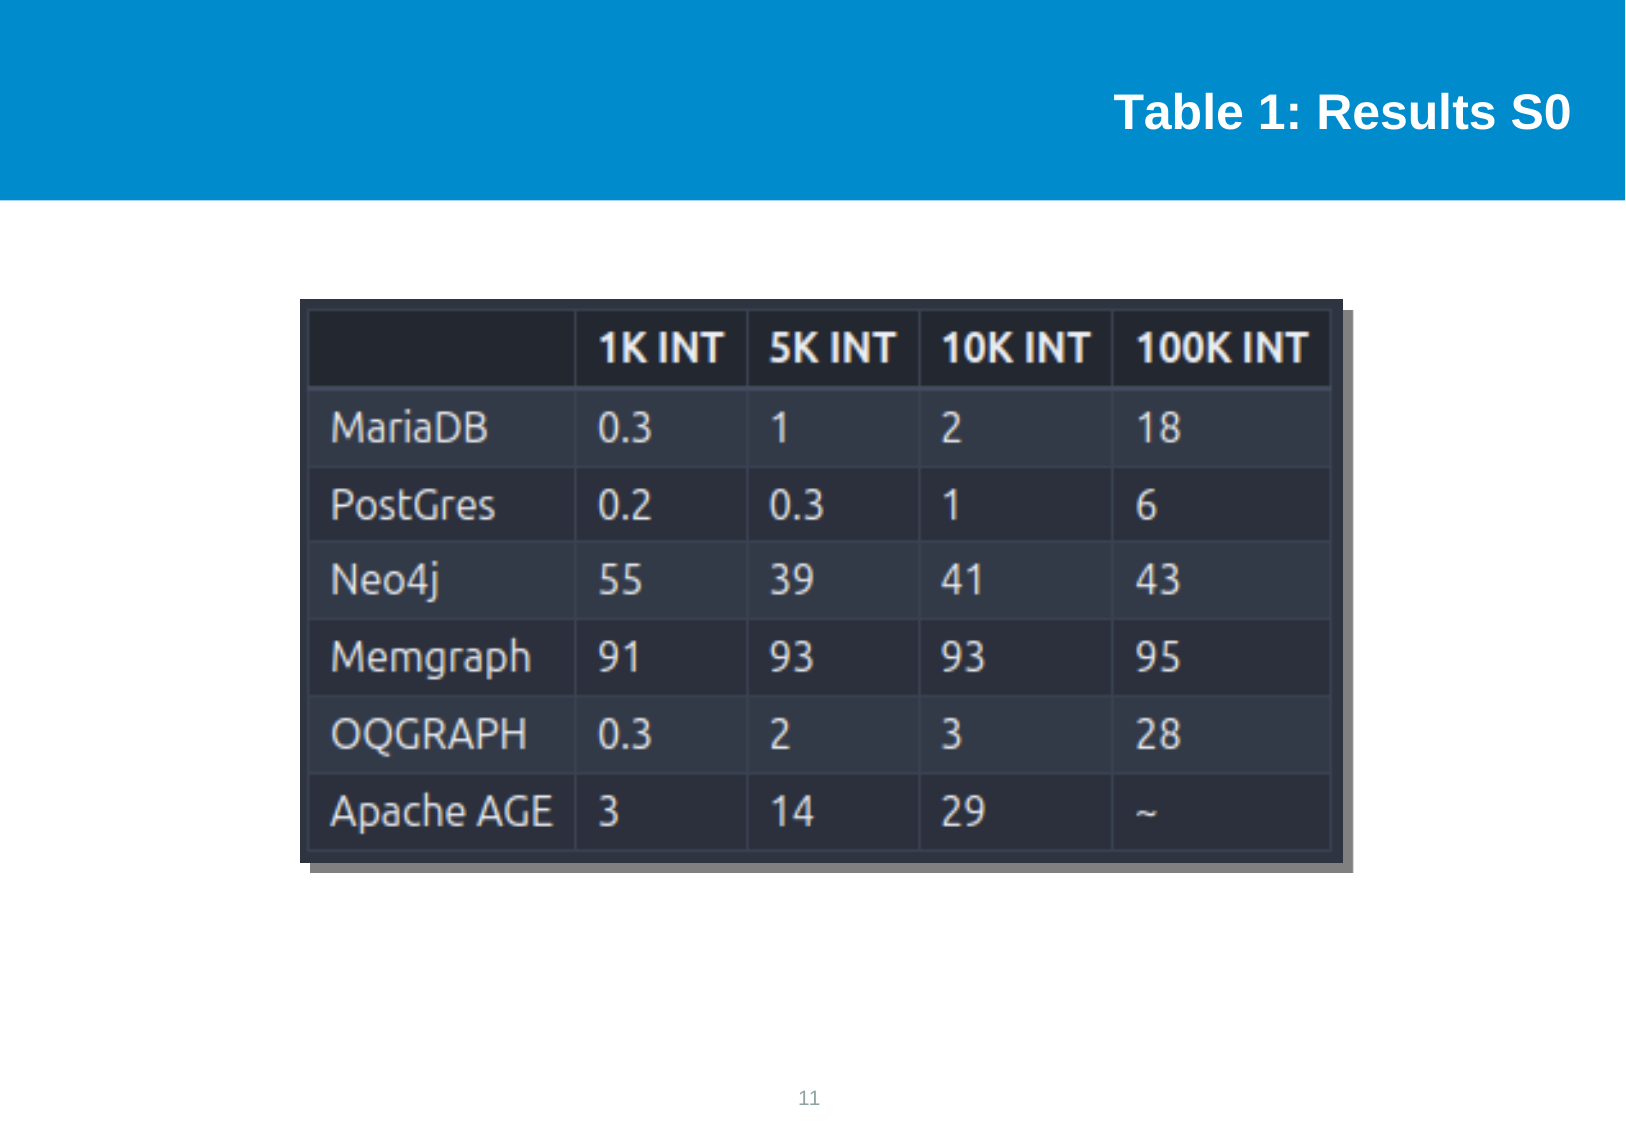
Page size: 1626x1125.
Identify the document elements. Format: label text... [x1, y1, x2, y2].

title Table 1: Results S0 [121, 37, 1573, 188]
picture [300, 299, 1343, 863]
